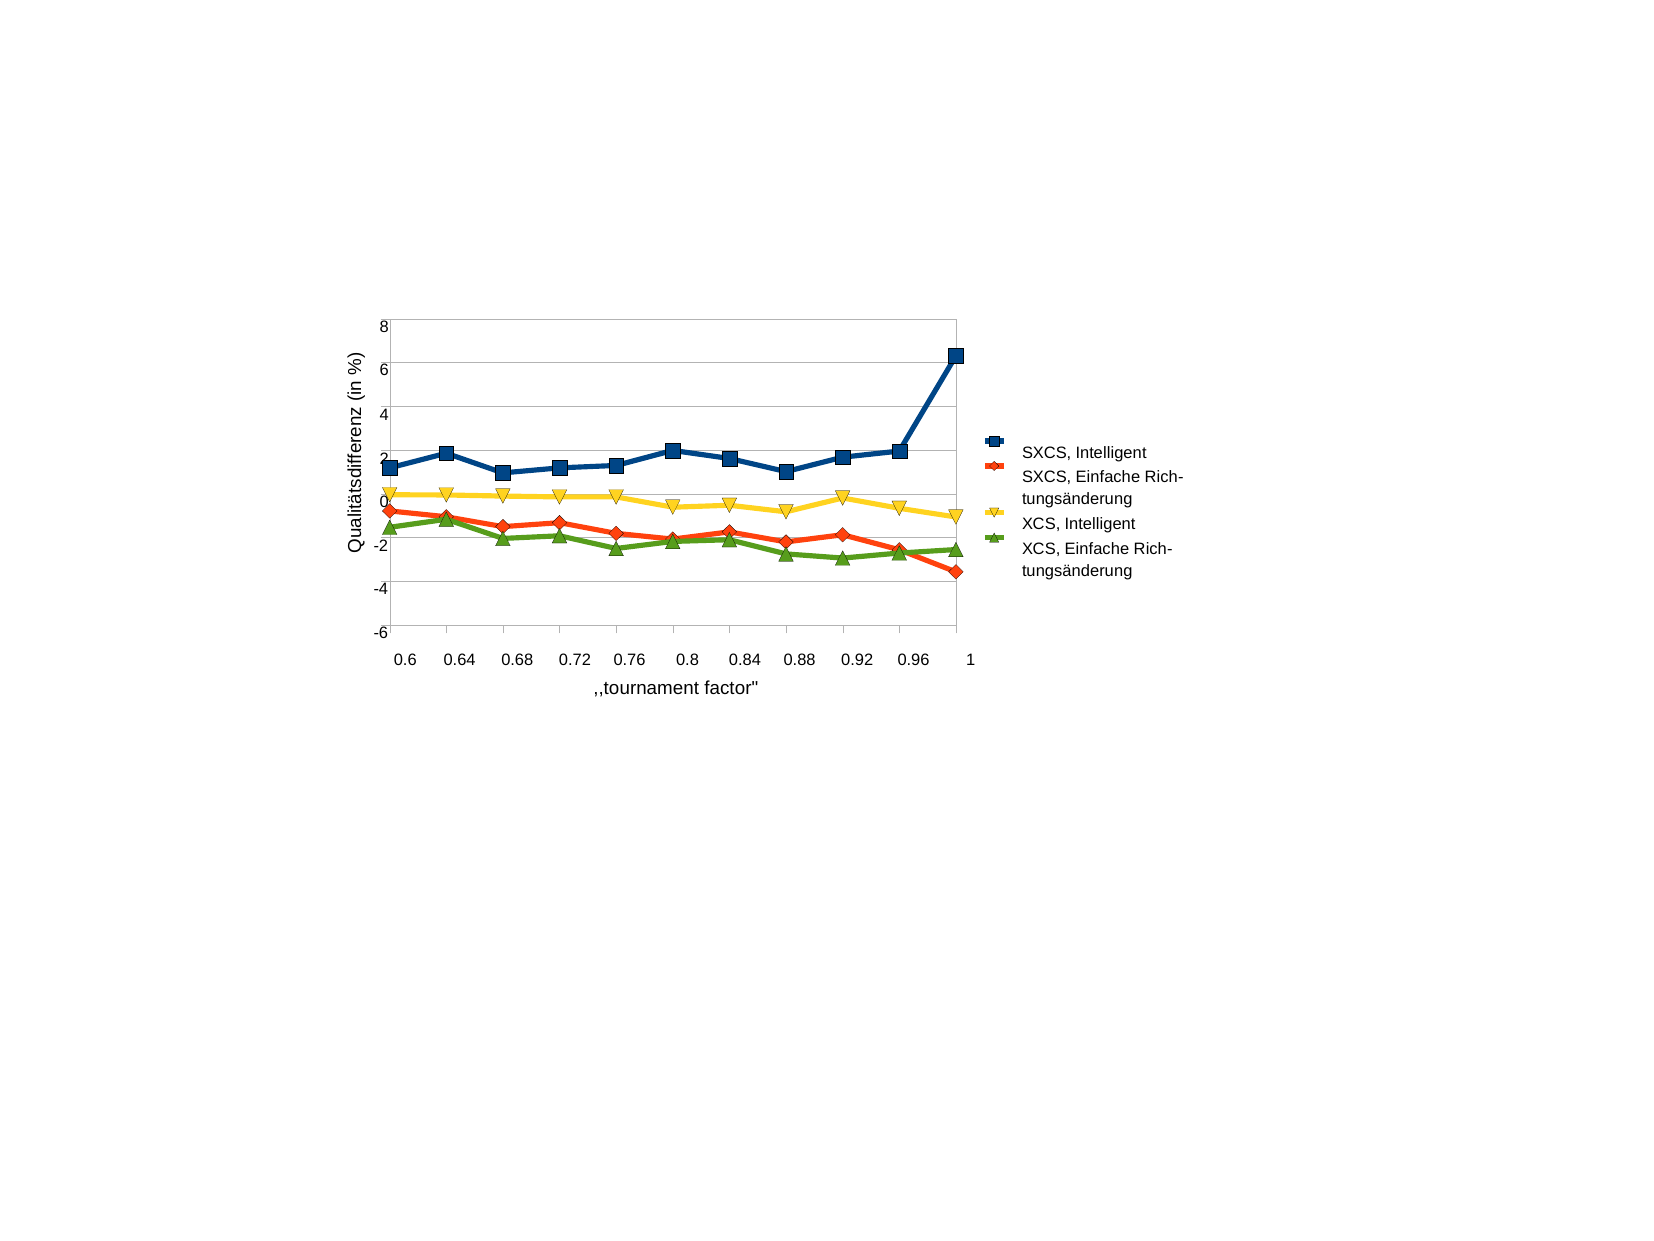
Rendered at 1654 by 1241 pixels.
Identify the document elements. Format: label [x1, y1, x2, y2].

picture [300, 300, 1201, 711]
